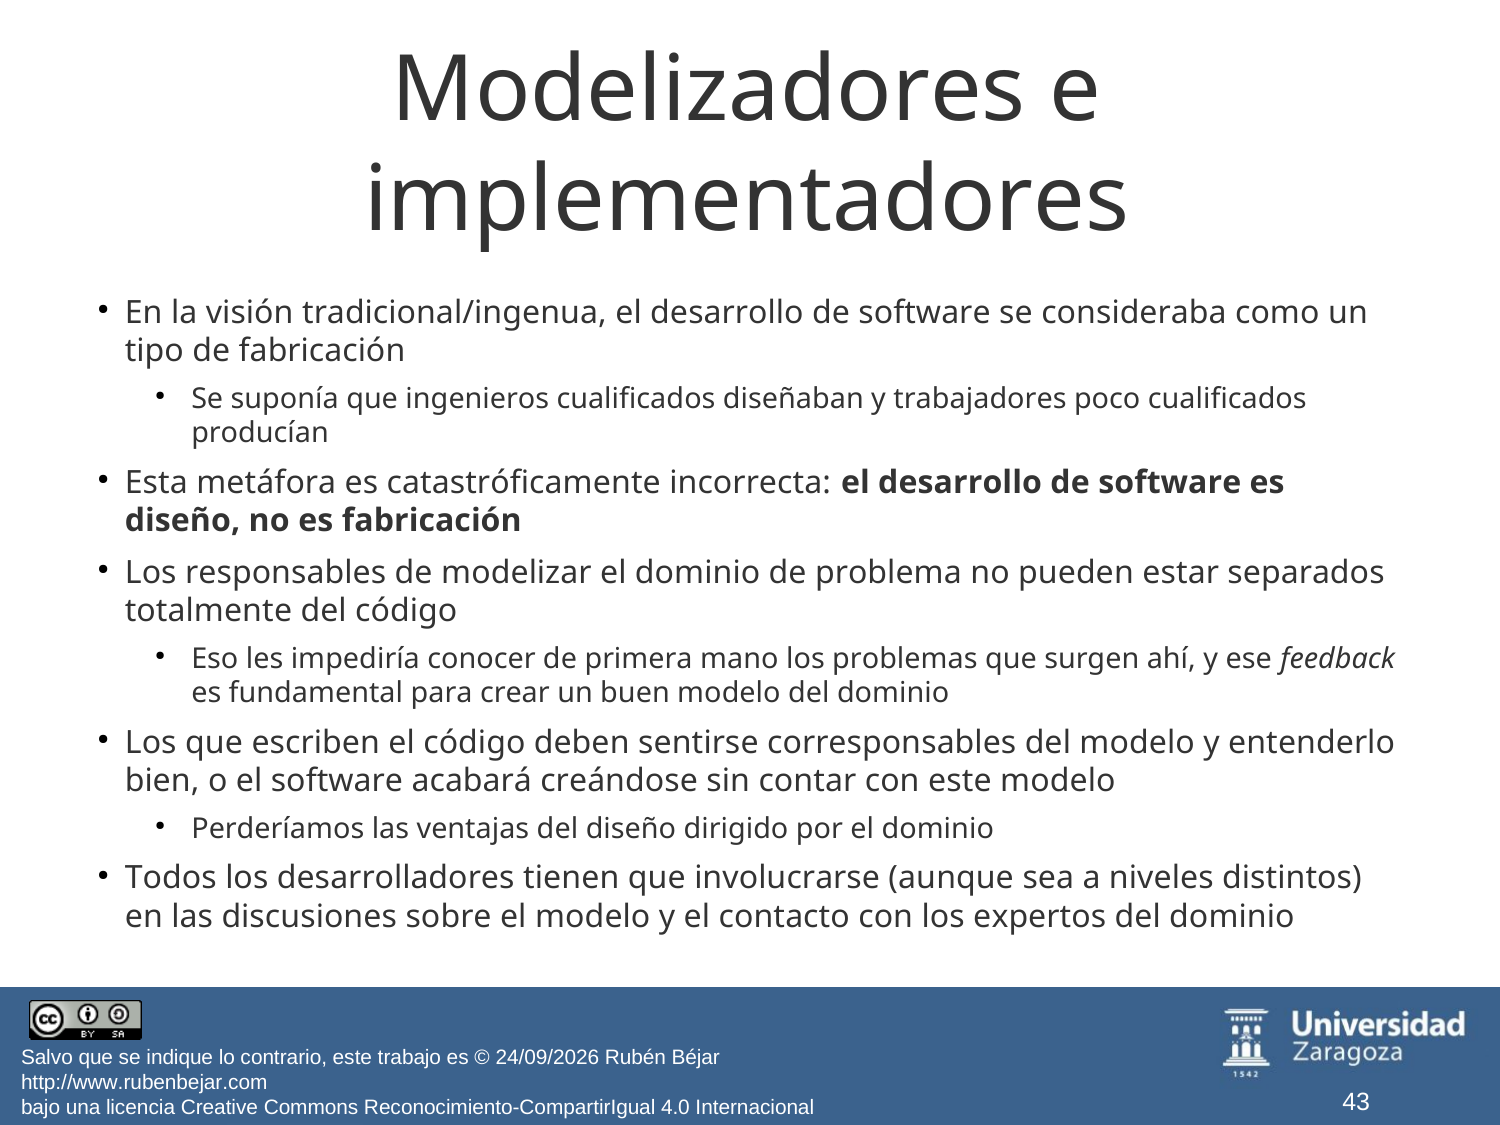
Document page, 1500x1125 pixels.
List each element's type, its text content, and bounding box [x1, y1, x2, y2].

list En la visión tradicional/ingenua, el desarrollo de software se consideraba como un tipo de fabricación Se suponía que ingenieros cualificados diseñaban y trabajadores poco cualificados producían Esta metáfora es catastróficamente incorrecta: el desarrollo de software es diseño, no es fabricación Los responsables de modelizar el dominio de problema no pueden estar separados totalmente del código Eso les impediría conocer de primera mano los problemas que surgen ahí, y ese feedback es fundamental para crear un buen modelo del dominio Los que escriben el código deben sentirse corresponsables del modelo y entenderlo bien, o el software acabará creándose sin contar con este modelo Perderíamos las ventajas del diseño dirigido por el dominio Todos los desarrolladores tienen que involucrarse (aunque sea a niveles distintos) en las discusiones sobre el modelo y el contacto con los expertos del dominio [82, 283, 1418, 957]
picture [0, 987, 1500, 1125]
title Modelizadores e implementadores [74, 21, 1420, 257]
